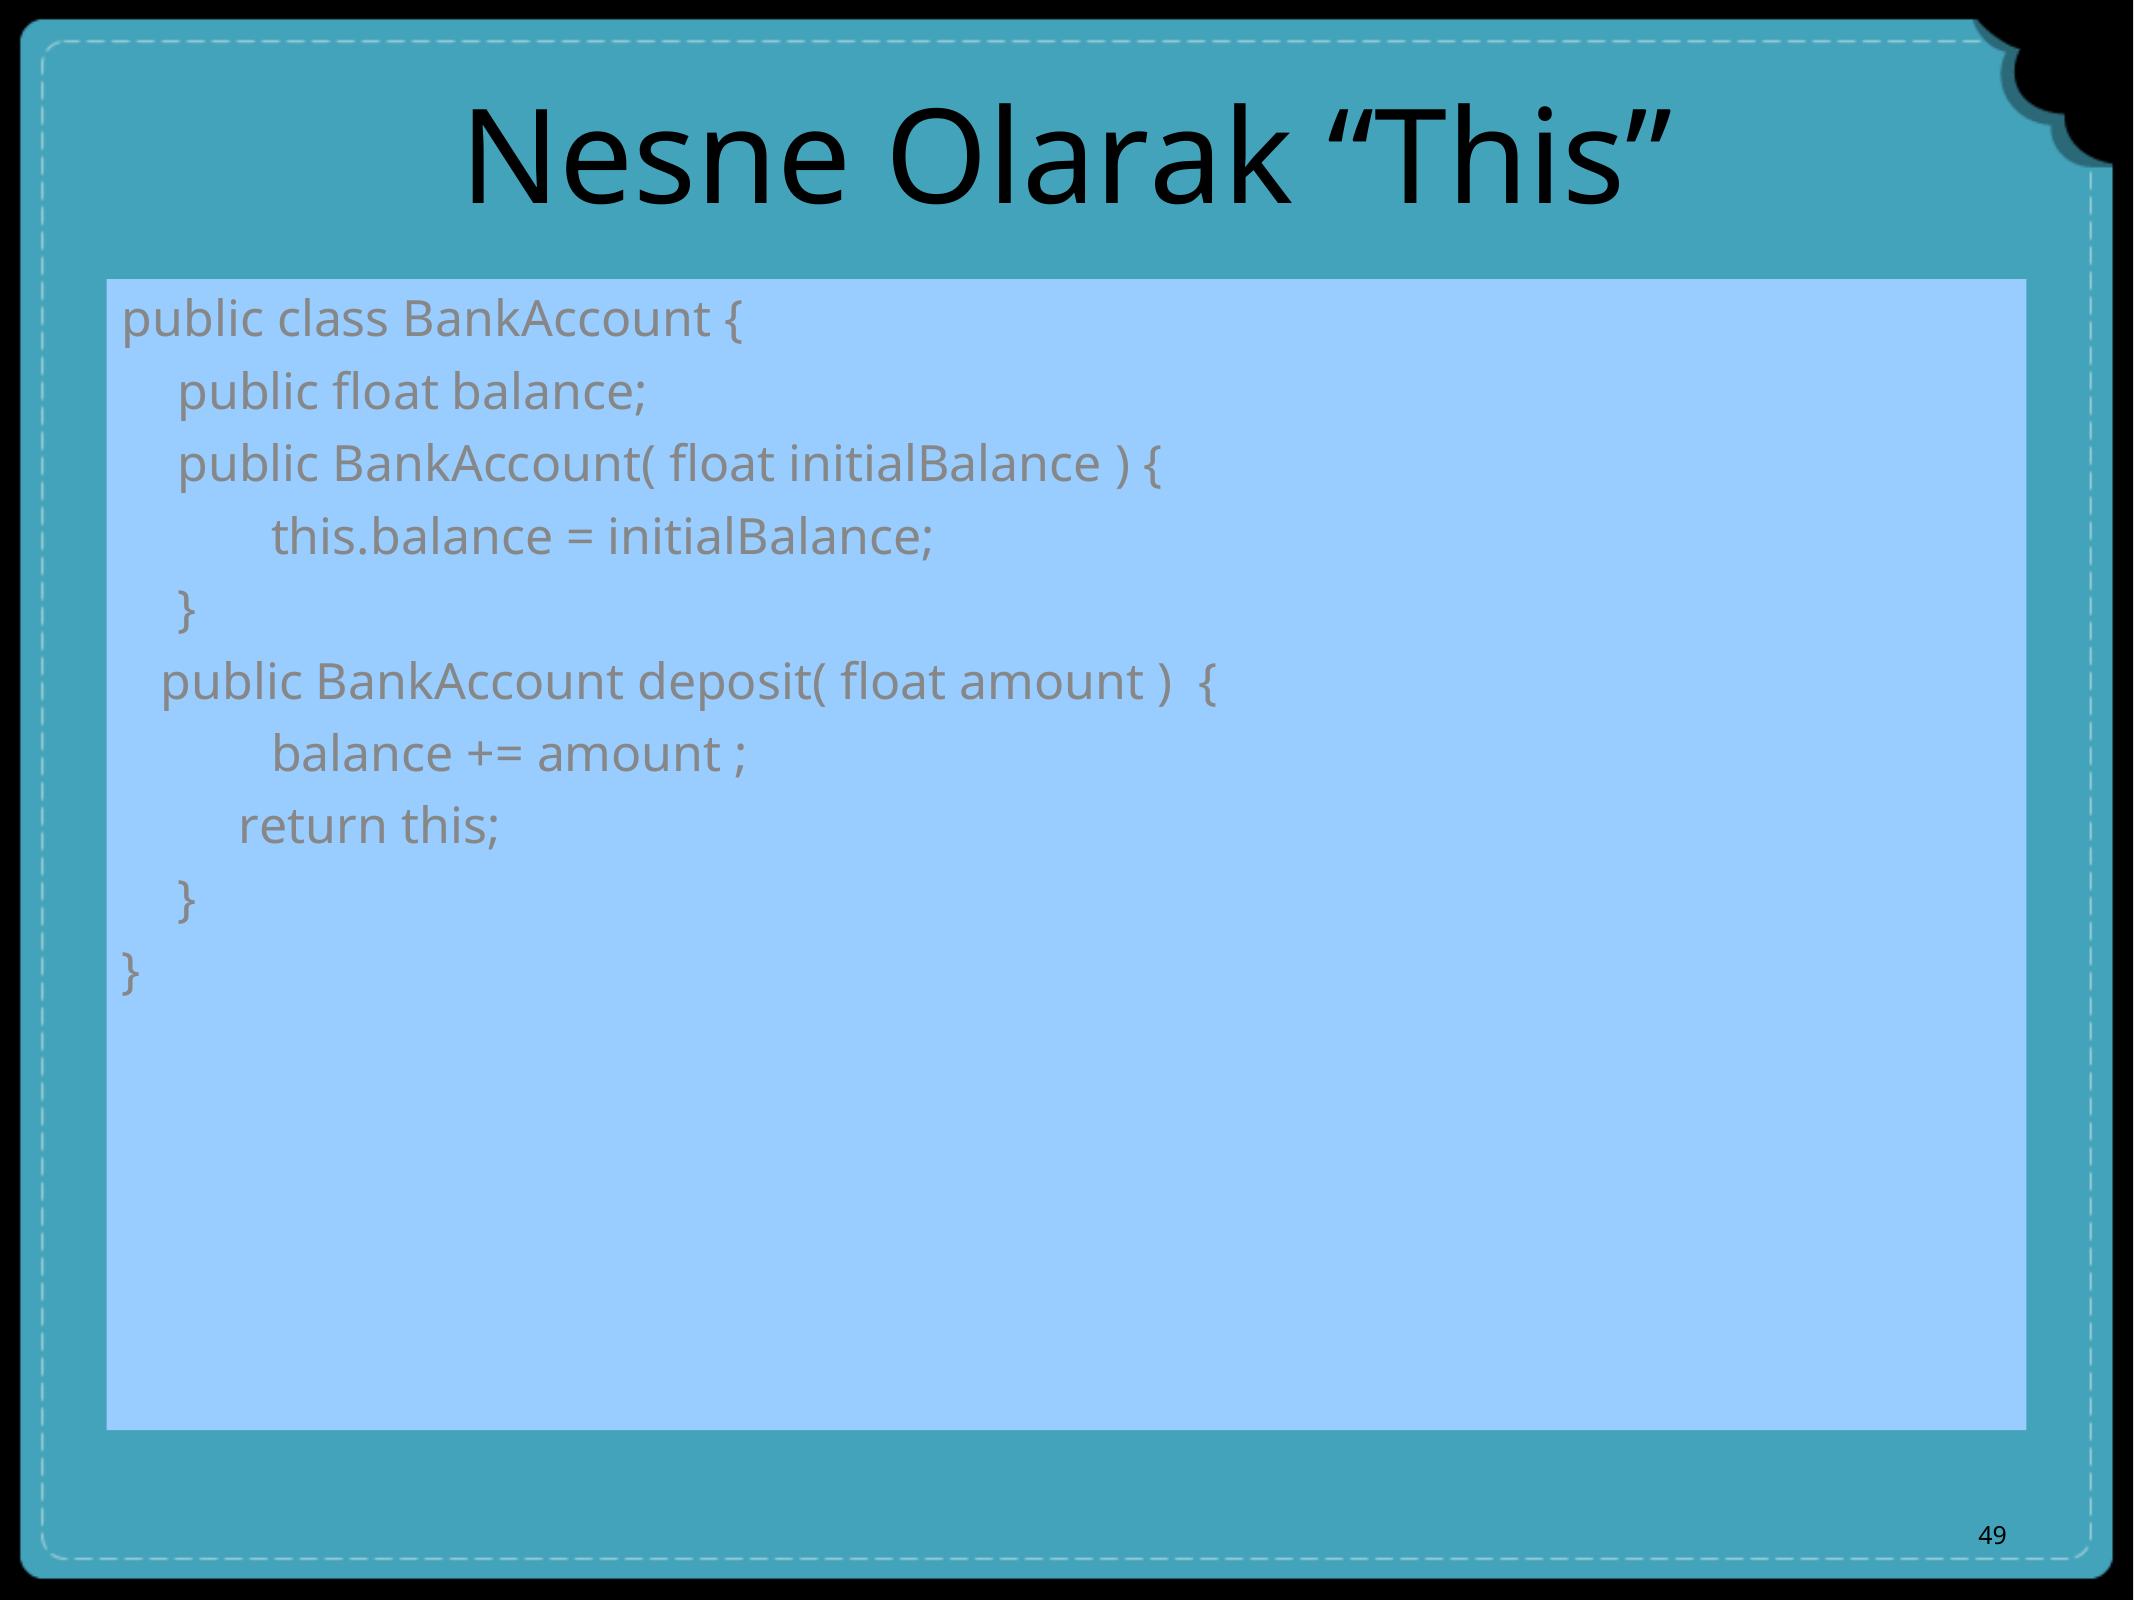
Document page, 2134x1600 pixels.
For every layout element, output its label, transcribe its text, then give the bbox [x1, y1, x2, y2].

list public class BankAccount { public float balance; public BankAccount( float initialBalance ) { this.balance = initialBalance; } public BankAccount deposit( float amount ) { balance += amount ; return this; } } [106, 279, 2027, 1431]
picture [0, 0, 2134, 1600]
title Nesne Olarak “This” [106, 64, 2027, 279]
